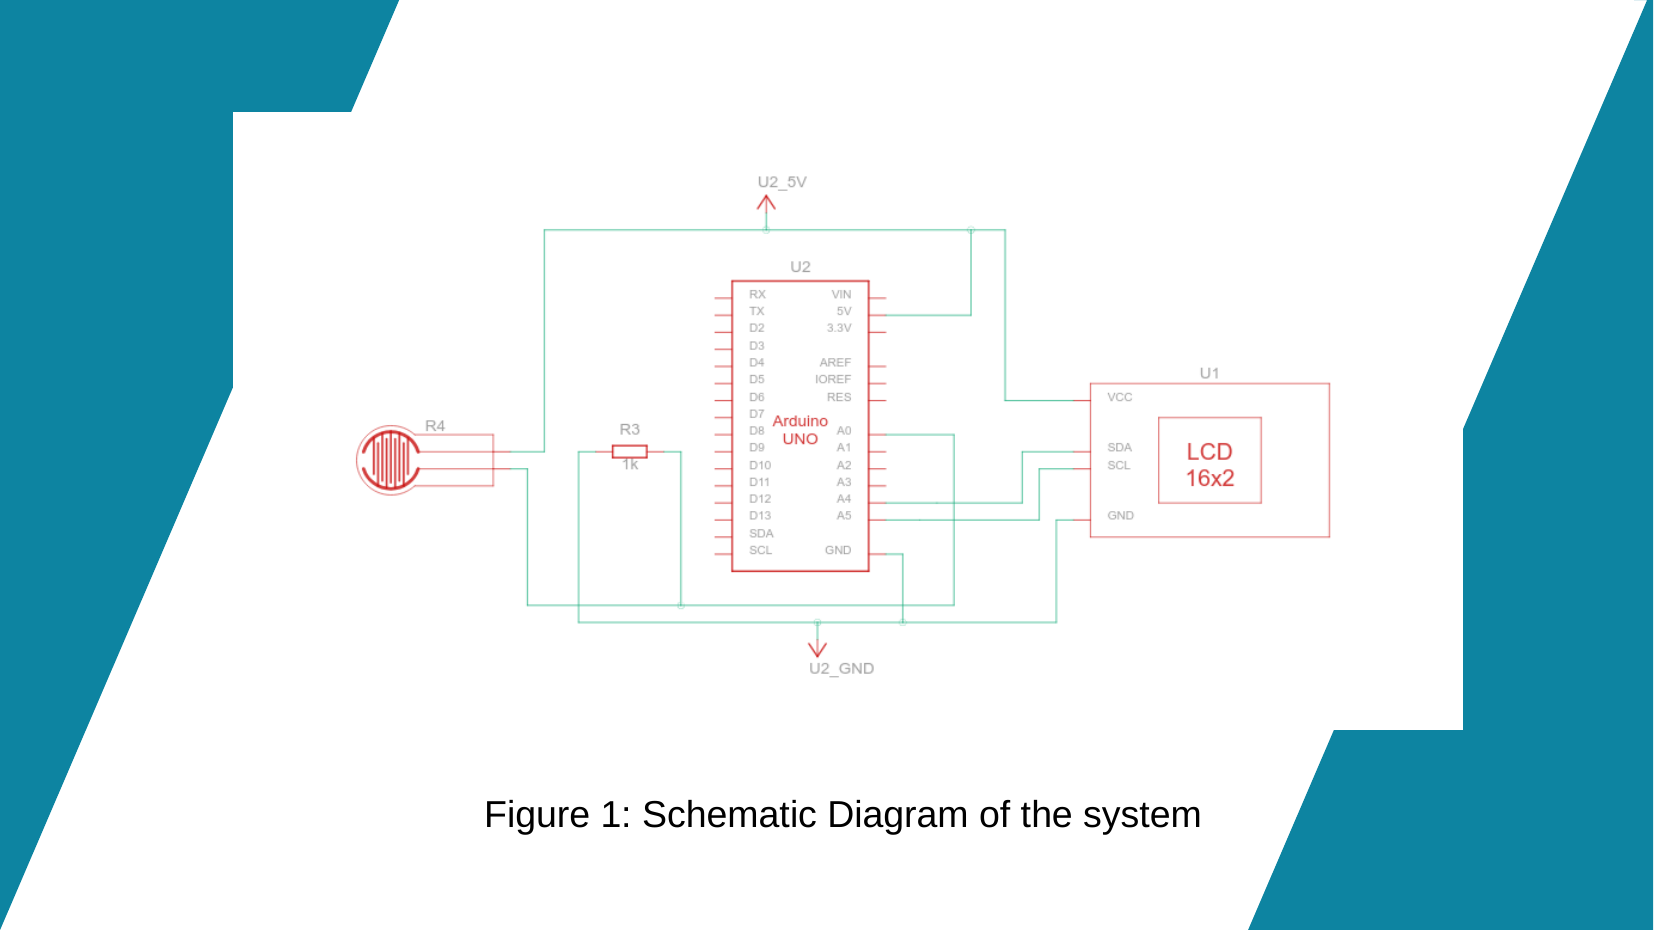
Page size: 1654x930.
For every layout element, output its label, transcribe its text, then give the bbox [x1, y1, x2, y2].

picture [233, 112, 1463, 730]
text_box Figure 1: Schematic Diagram of the system [469, 786, 1228, 877]
